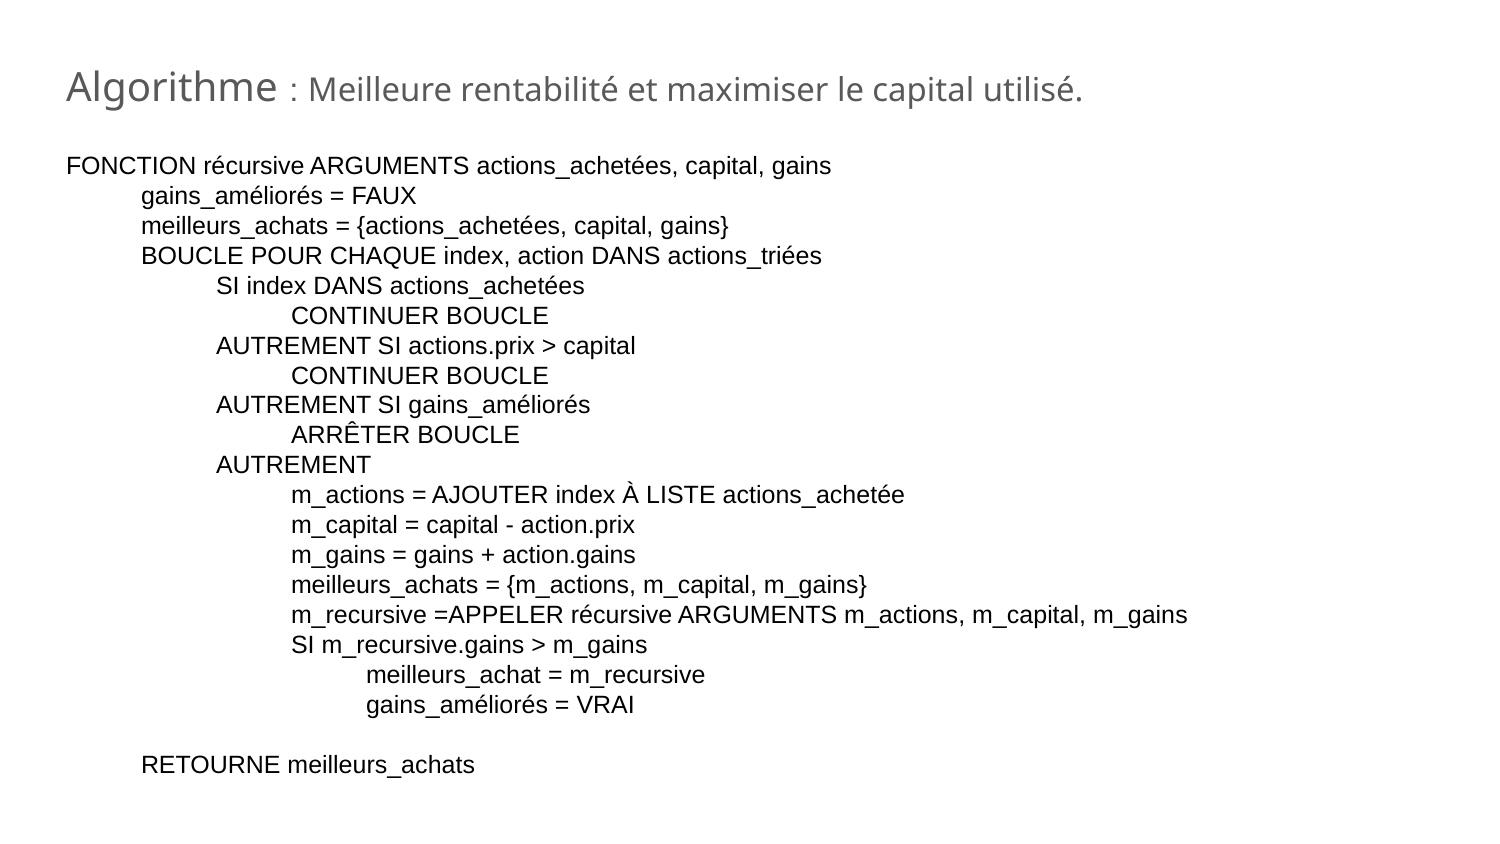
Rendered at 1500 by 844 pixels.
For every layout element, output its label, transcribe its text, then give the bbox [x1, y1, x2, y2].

list Algorithme : Meilleure rentabilité et maximiser le capital utilisé. [51, 35, 1449, 129]
text_box FONCTION récursive ARGUMENTS actions_achetées, capital, gains gains_améliorés = FAUX meilleurs_achats = {actions_achetées, capital, gains} BOUCLE POUR CHAQUE index, action DANS actions_triées SI index DANS actions_achetées CONTINUER BOUCLE AUTREMENT SI actions.prix > capital CONTINUER BOUCLE AUTREMENT SI gains_améliorés ARRÊTER BOUCLE AUTREMENT m_actions = AJOUTER index À LISTE actions_achetée m_capital = capital - action.prix m_gains = gains + action.gains meilleurs_achats = {m_actions, m_capital, m_gains} m_recursive =APPELER récursive ARGUMENTS m_actions, m_capital, m_gains SI m_recursive.gains > m_gains meilleurs_achat = m_recursive gains_améliorés = VRAI RETOURNE meilleurs_achats [51, 134, 1419, 794]
